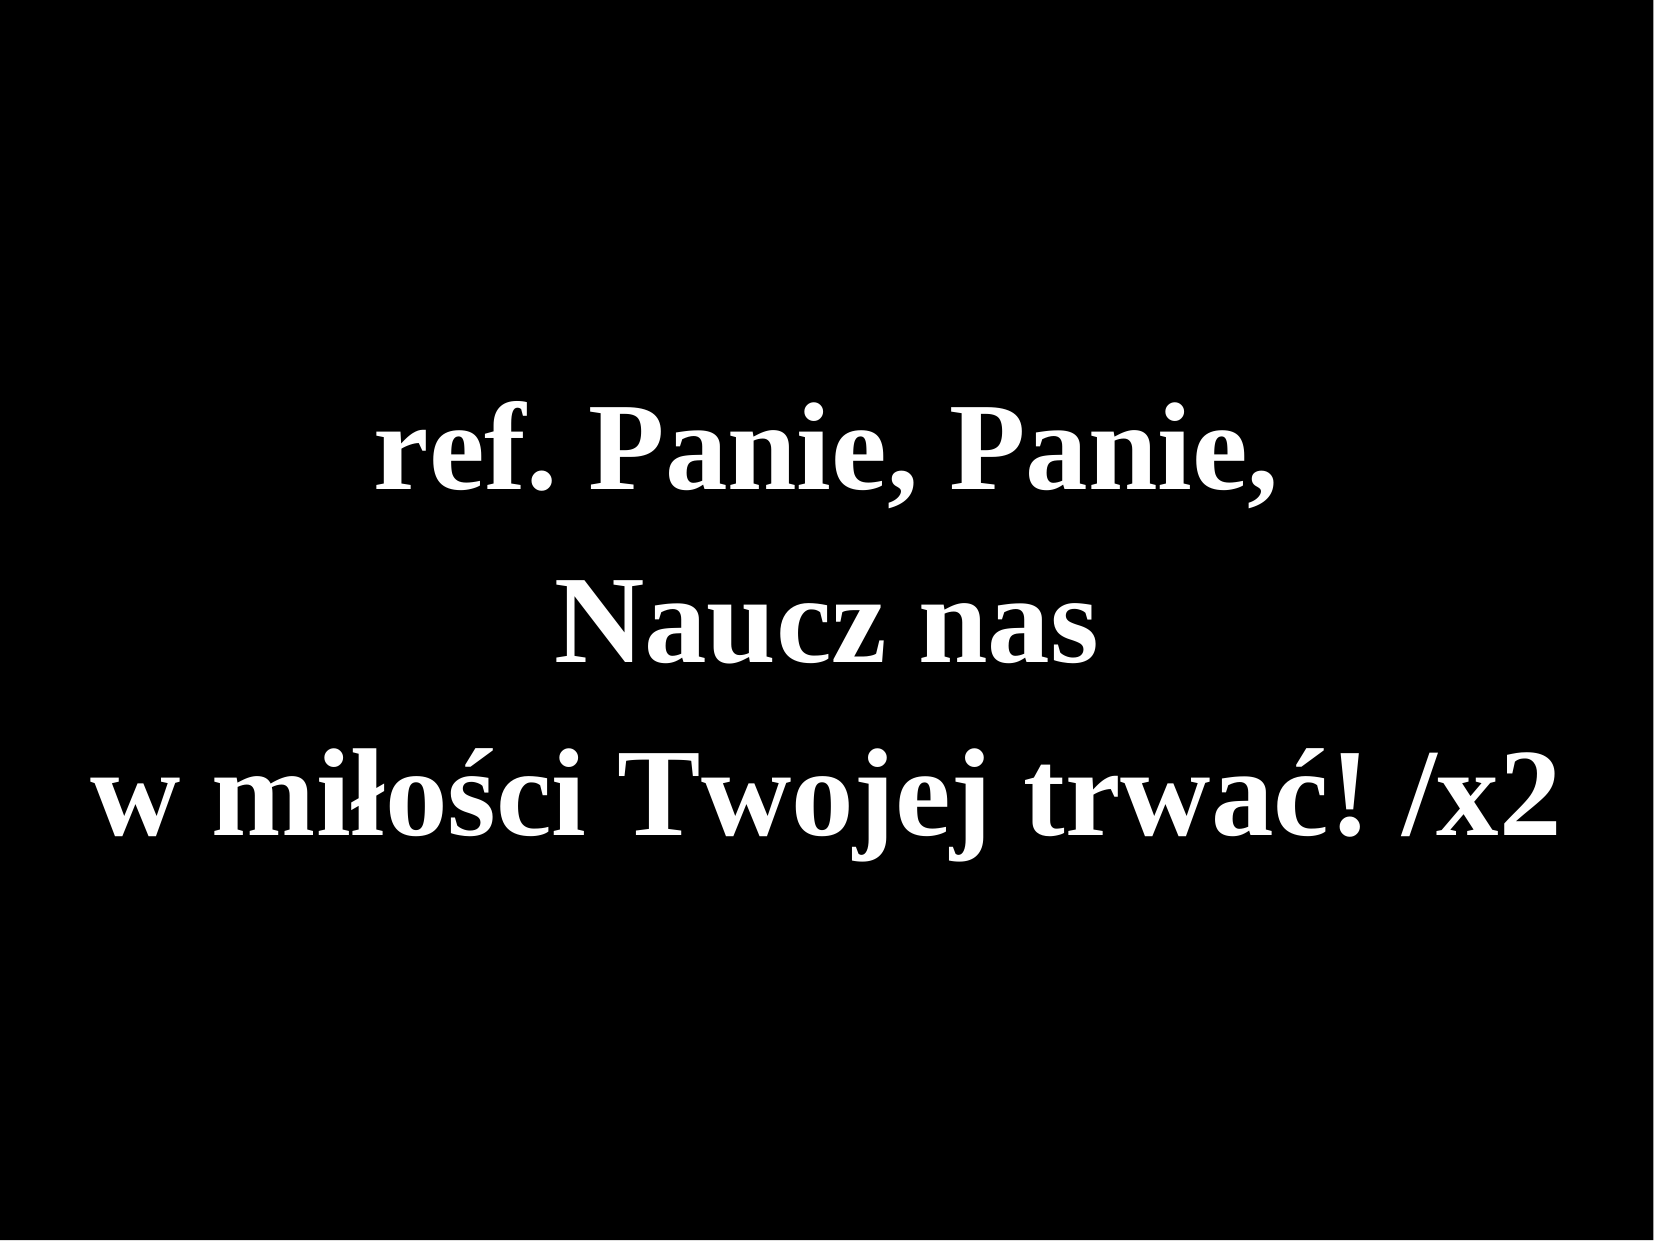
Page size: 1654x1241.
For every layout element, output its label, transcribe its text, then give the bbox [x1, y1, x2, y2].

title ref. Panie, Panie, ppp Naucz nas ppp w miłości Twojej trwać! /x2 [0, 0, 1654, 1241]
